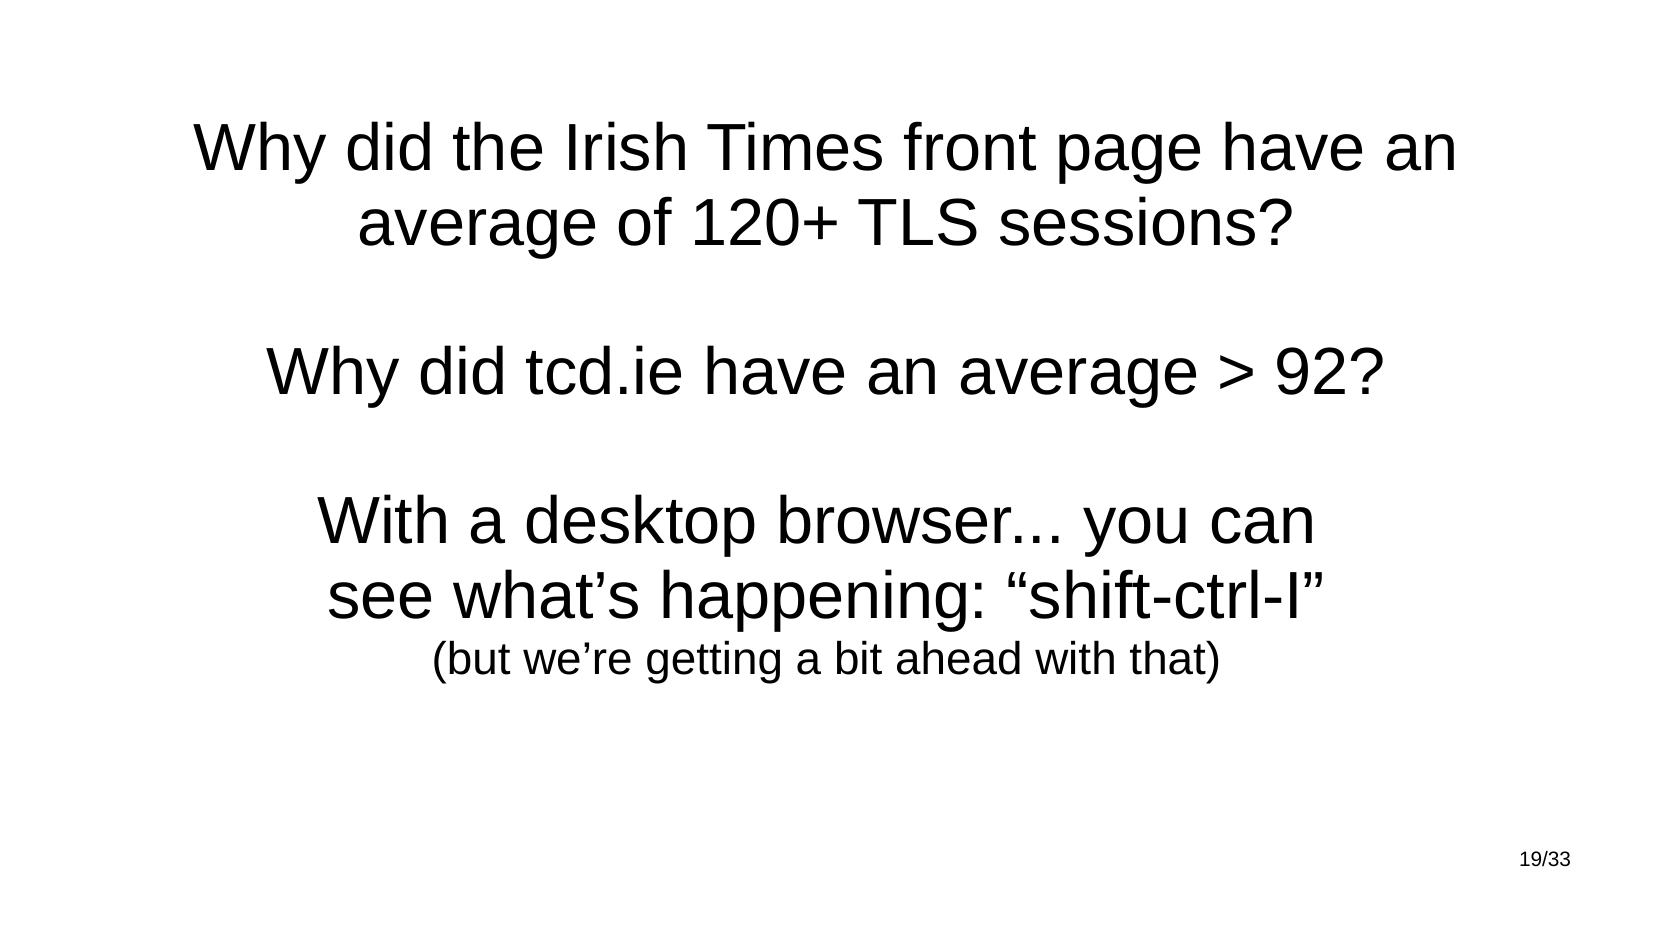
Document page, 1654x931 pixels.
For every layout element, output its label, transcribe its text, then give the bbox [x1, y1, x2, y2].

subtitle Why did the Irish Times front page have an average of 120+ TLS sessions? Why did tcd.ie have an average > 92? With a desktop browser... you can see what’s happening: “shift-ctrl-I” (but we’re getting a bit ahead with that) [82, 37, 1571, 757]
